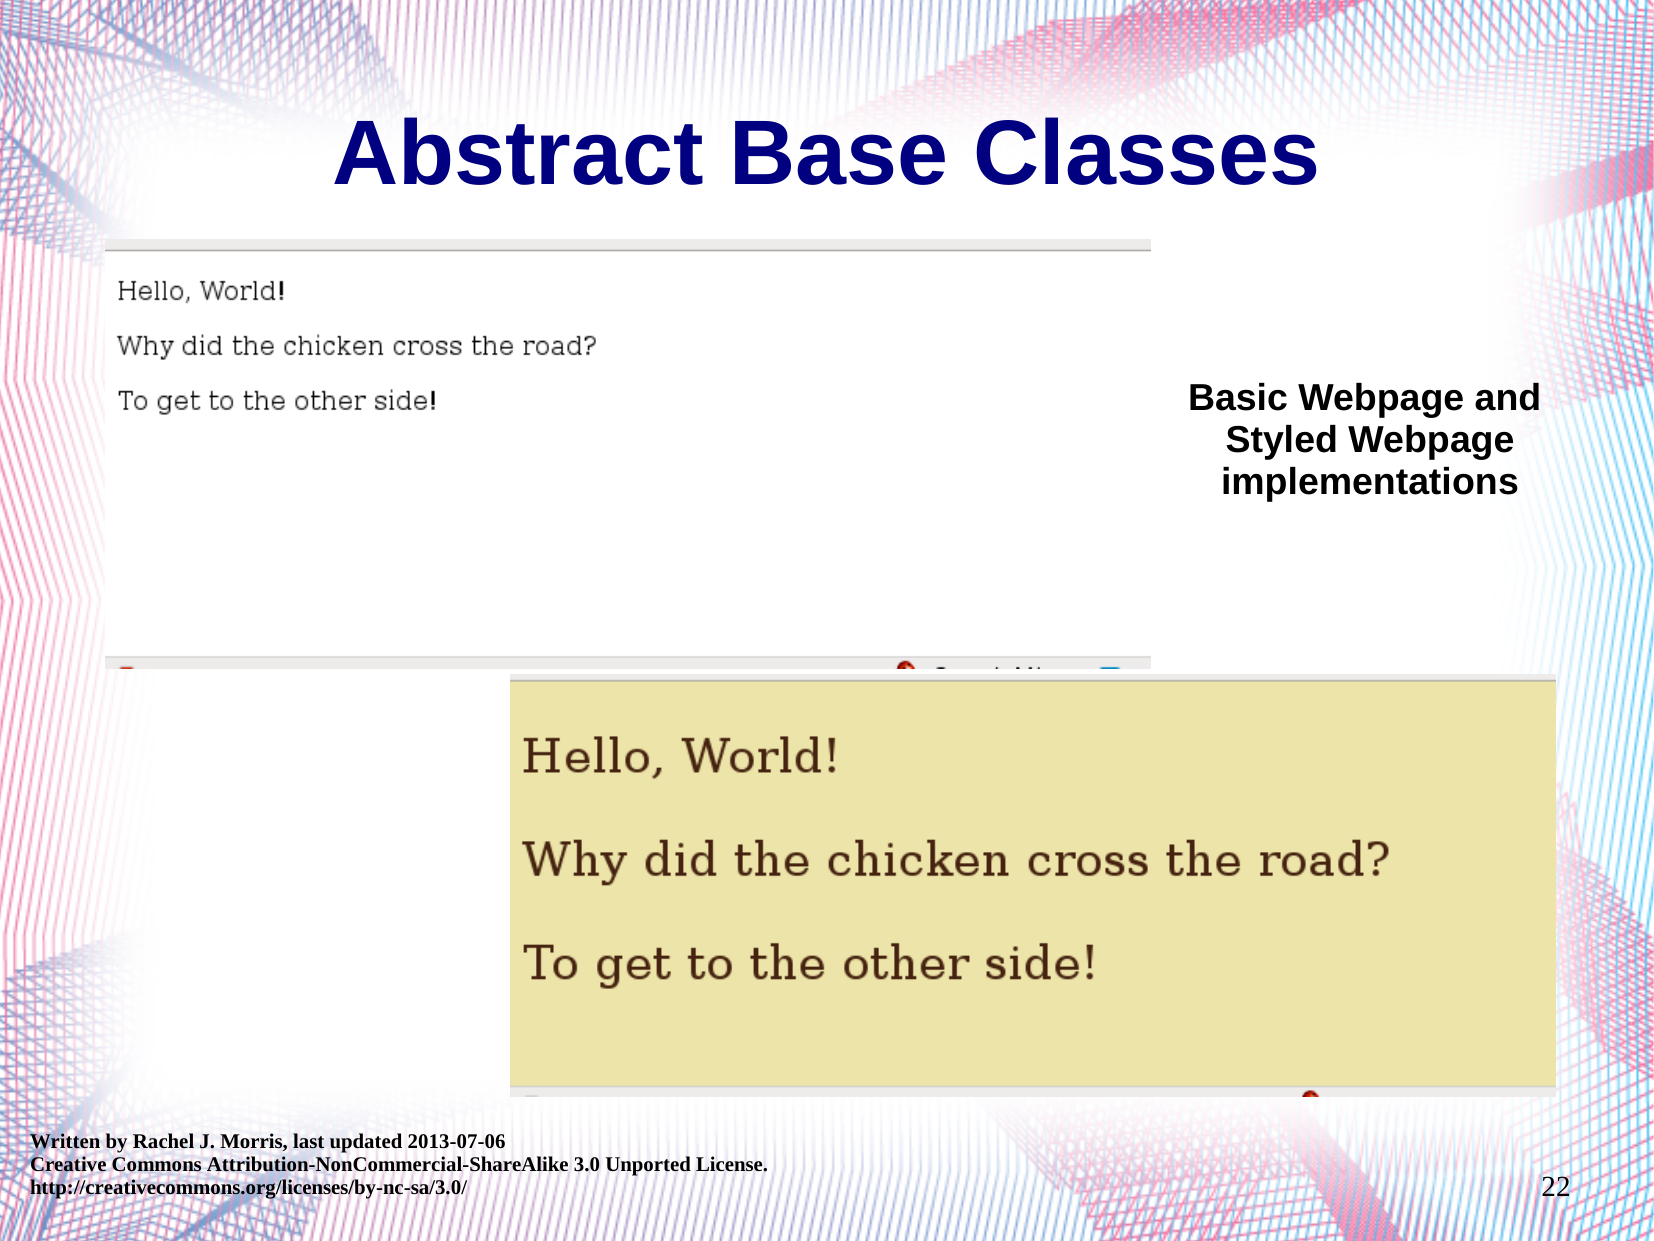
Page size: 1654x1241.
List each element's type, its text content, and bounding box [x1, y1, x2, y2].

text_box Basic Webpage and Styled Webpage implementations [1165, 369, 1576, 511]
title Abstract Base Classes [82, 49, 1571, 257]
picture [0, 0, 1654, 1241]
